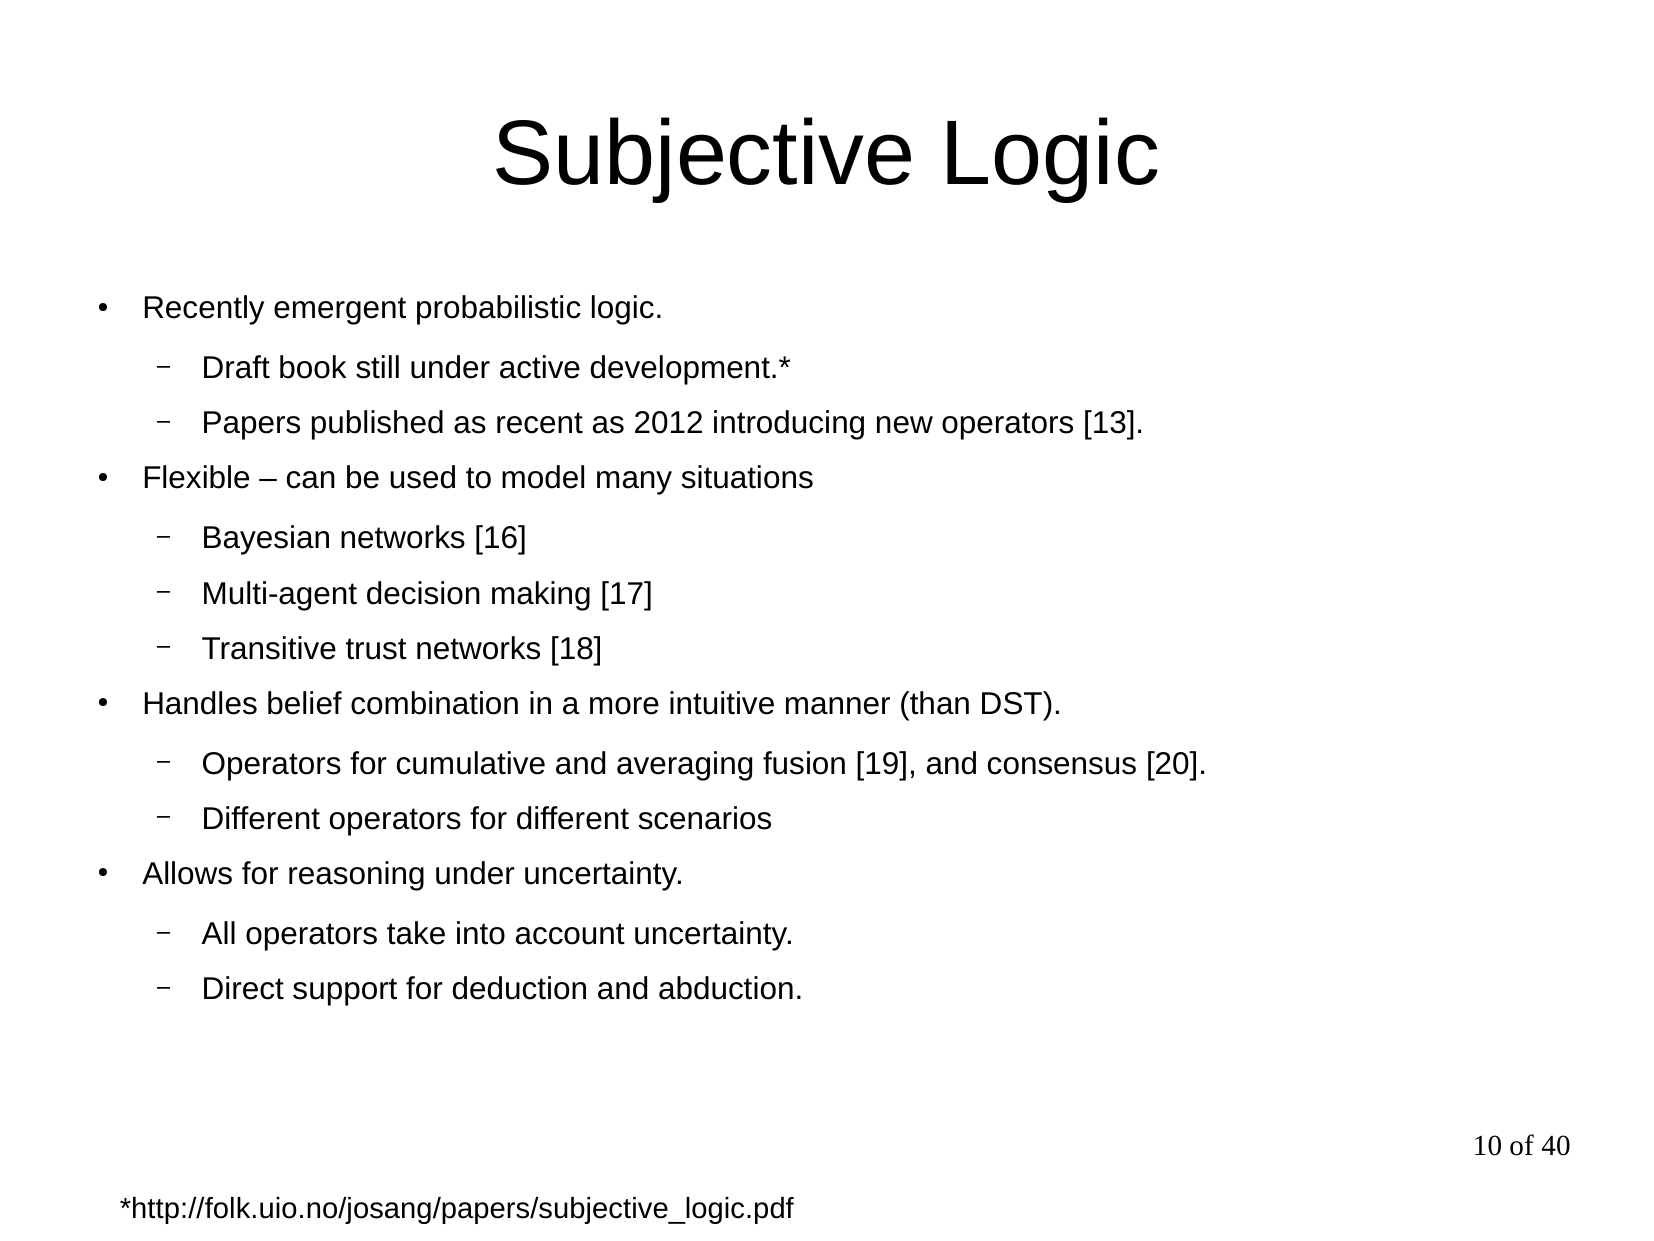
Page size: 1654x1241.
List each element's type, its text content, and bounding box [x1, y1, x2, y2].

text_box *http://folk.uio.no/josang/papers/subjective_logic.pdf [105, 1185, 810, 1233]
title Subjective Logic [82, 49, 1571, 257]
list Recently emergent probabilistic logic. Draft book still under active development.* Papers published as recent as 2012 introducing new operators [13]. Flexible – can be used to model many situations Bayesian networks [16] Multi-agent decision making [17] Transitive trust networks [18] Handles belief combination in a more intuitive manner (than DST). Operators for cumulative and averaging fusion [19], and consensus [20]. Different operators for different scenarios Allows for reasoning under uncertainty. All operators take into account uncertainty. Direct support for deduction and abduction. [82, 290, 1571, 1010]
